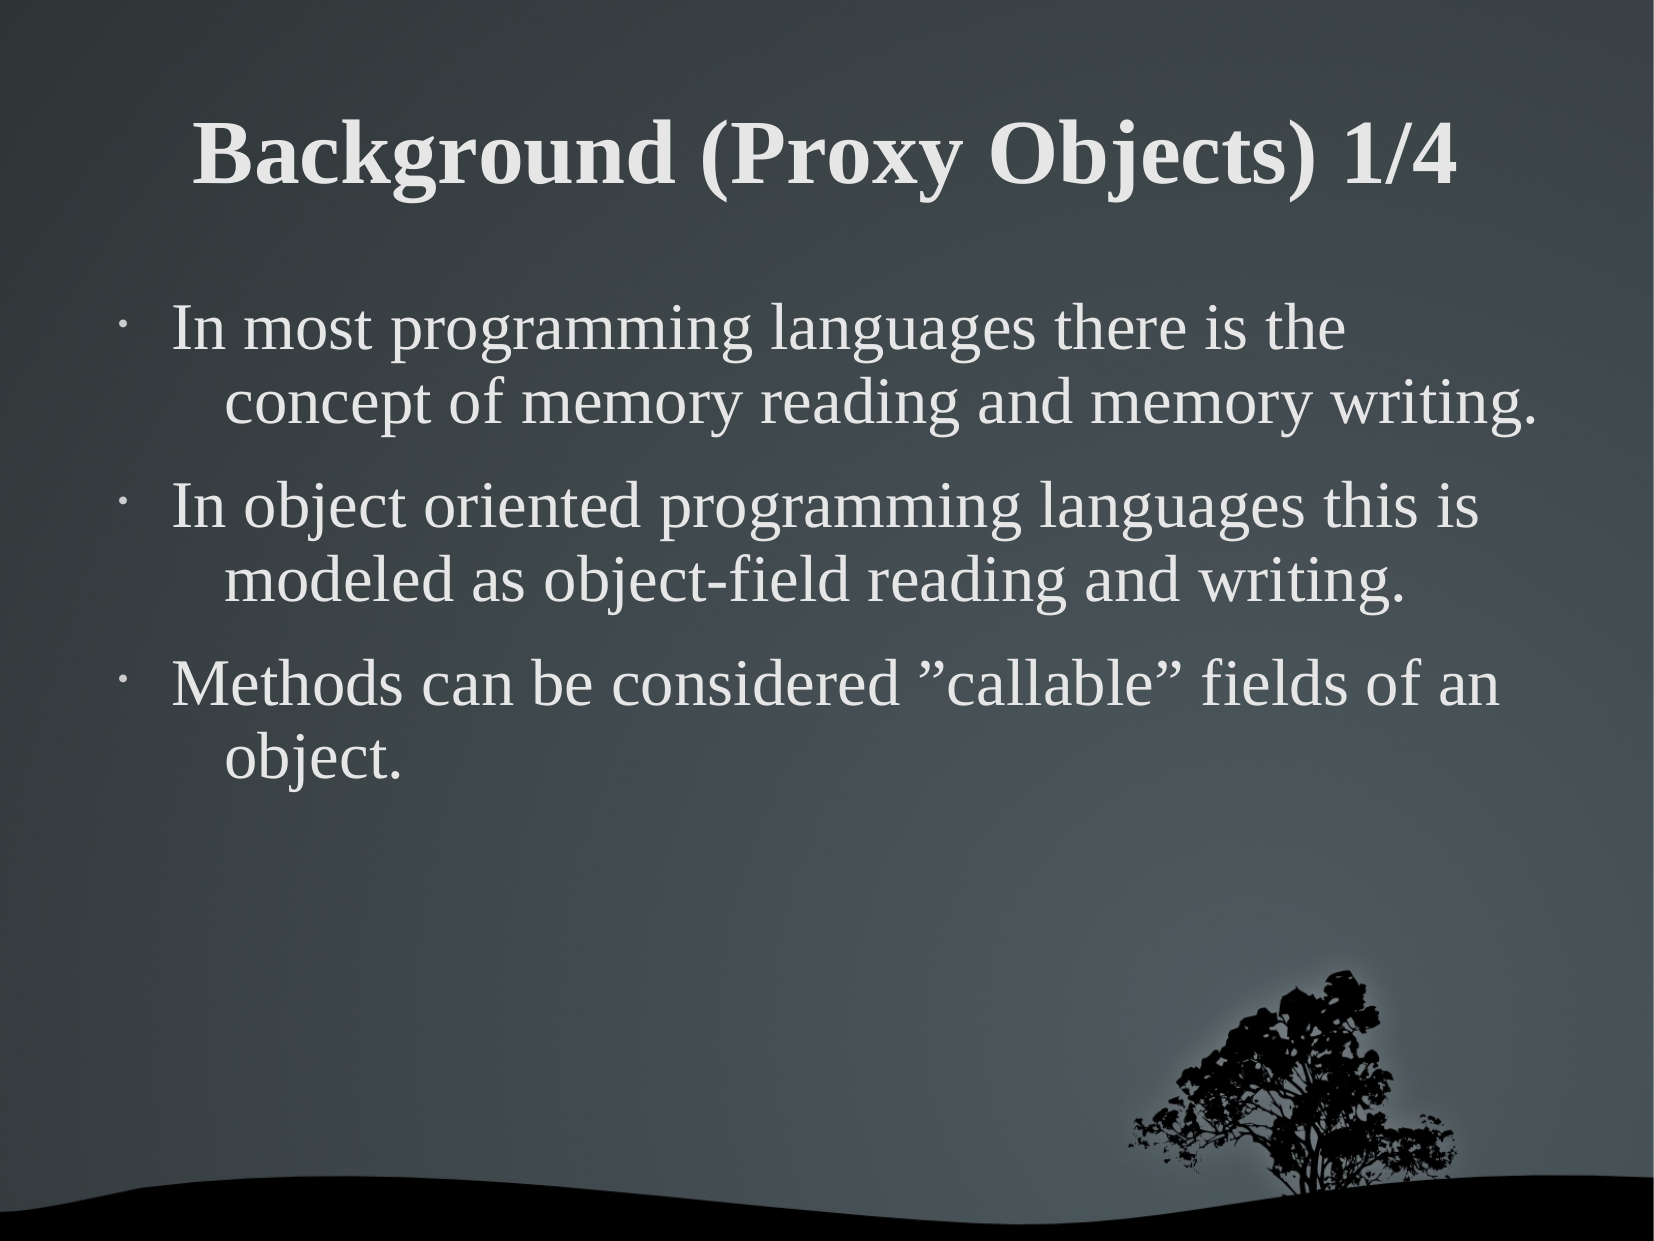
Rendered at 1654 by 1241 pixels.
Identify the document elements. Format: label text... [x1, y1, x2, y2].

picture [0, 0, 1654, 1241]
title Background (Proxy Objects) 1/4 [82, 56, 1571, 250]
list In most programming languages there is the concept of memory reading and memory writing. In object oriented programming languages this is modeled as object-field reading and writing. Methods can be considered ”callable” fields of an object. [82, 290, 1571, 1094]
